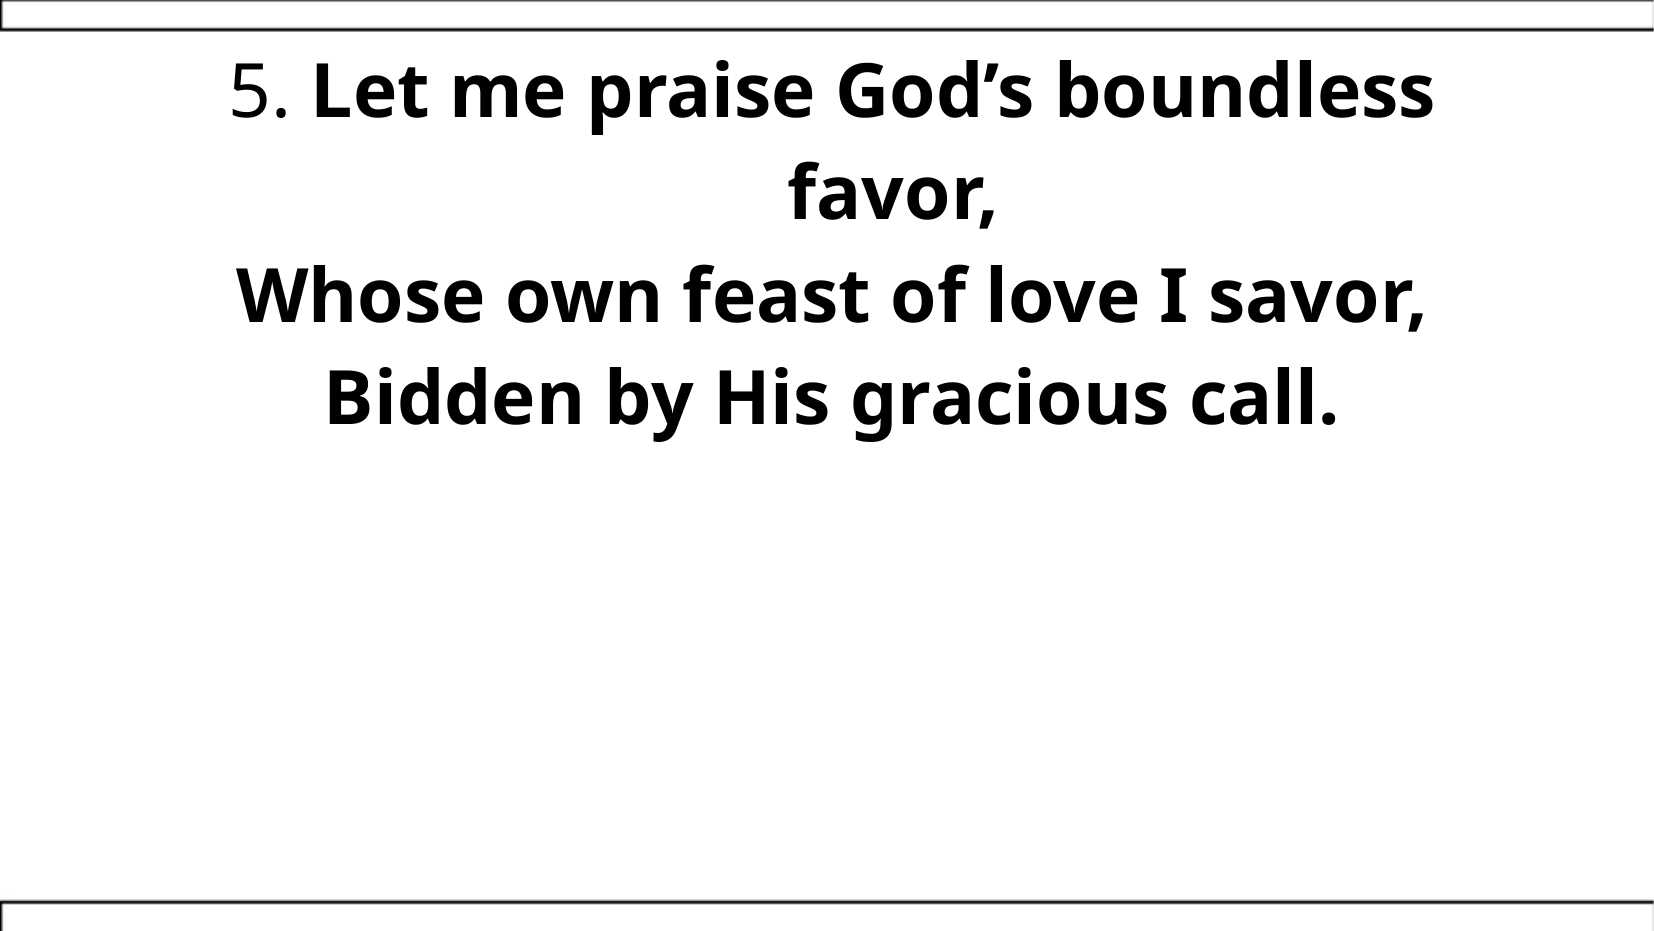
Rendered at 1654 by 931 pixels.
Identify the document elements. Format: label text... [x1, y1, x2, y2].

text_box 5. Let me praise God’s boundless favor, Whose own feast of love I savor, Bidden by His gracious call. [120, 30, 1546, 345]
picture [0, 0, 1654, 931]
